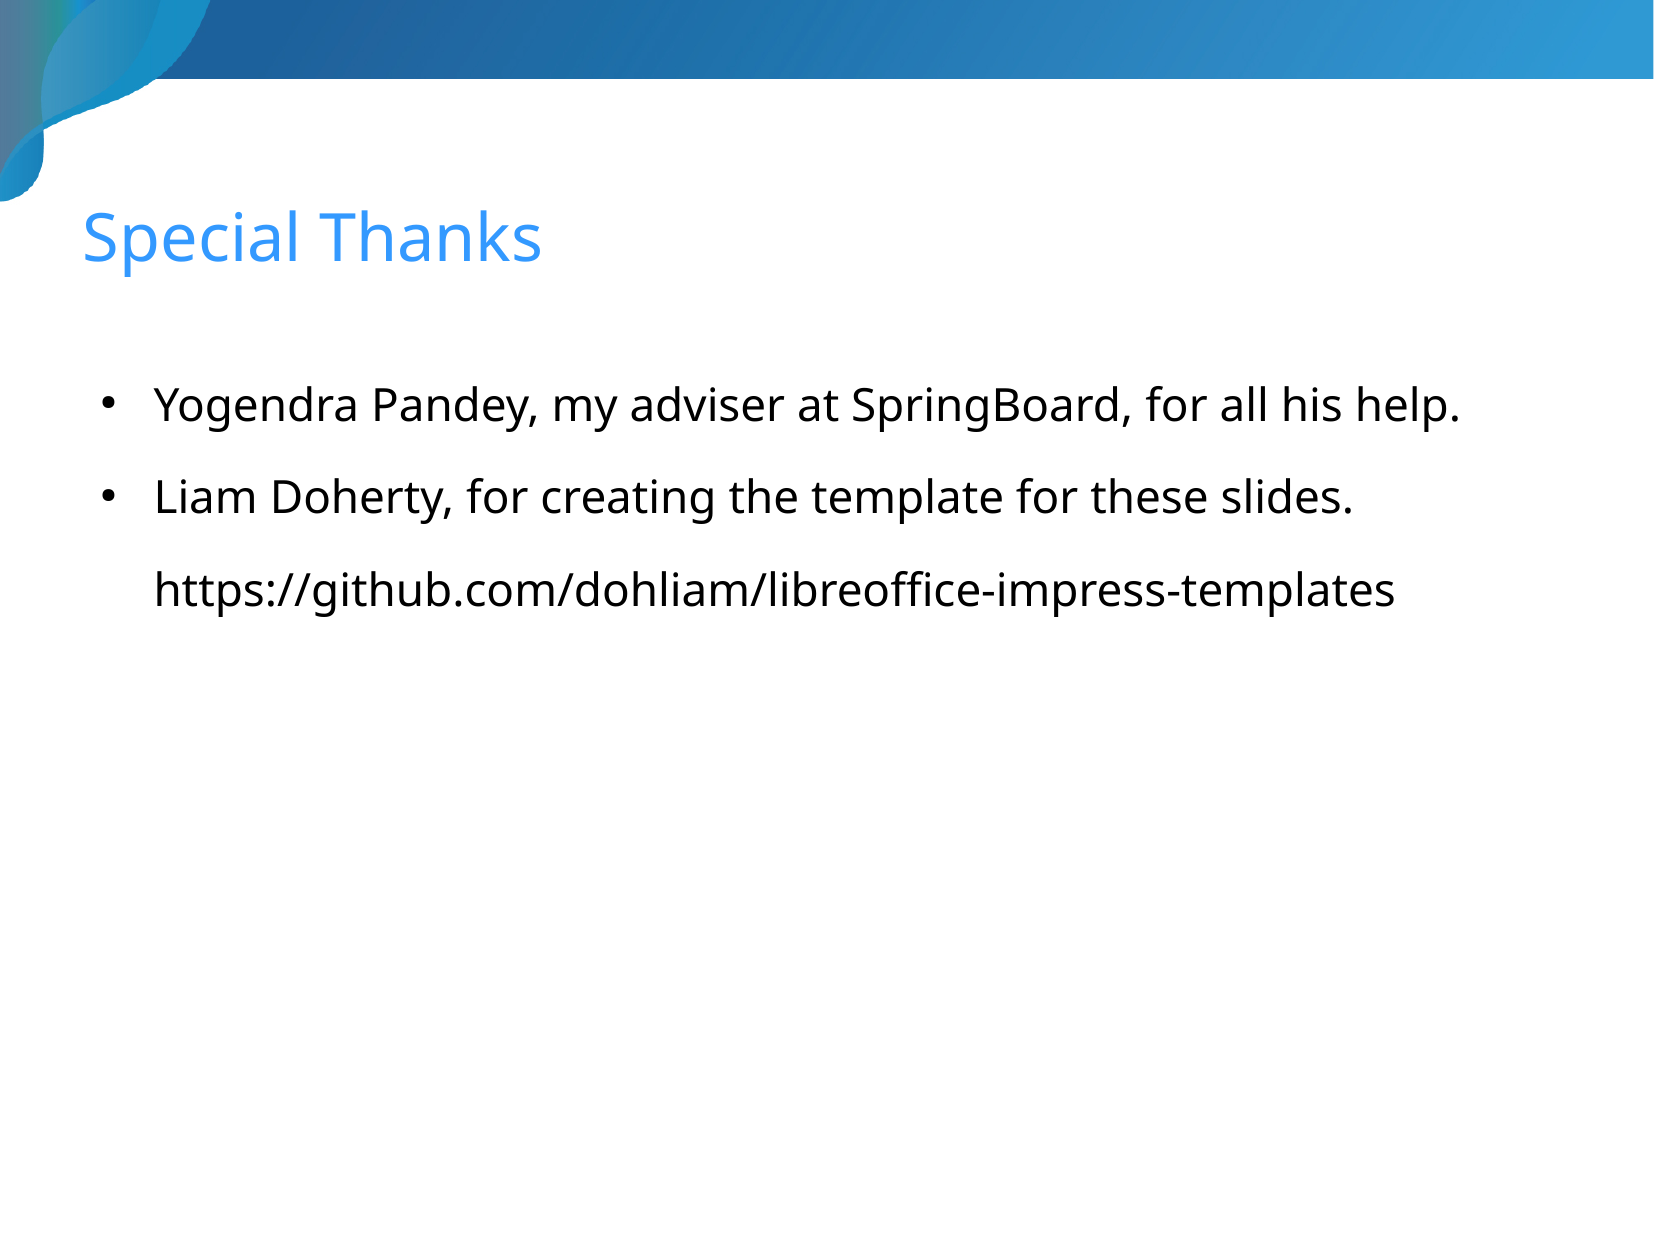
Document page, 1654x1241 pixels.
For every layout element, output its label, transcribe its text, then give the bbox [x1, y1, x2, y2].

title Special Thanks [82, 139, 1571, 332]
list Yogendra Pandey, my adviser at SpringBoard, for all his help. Liam Doherty, for creating the template for these slides. https://github.com/dohliam/libreoffice-impress-templates [82, 372, 1571, 968]
picture [0, 0, 1654, 1241]
